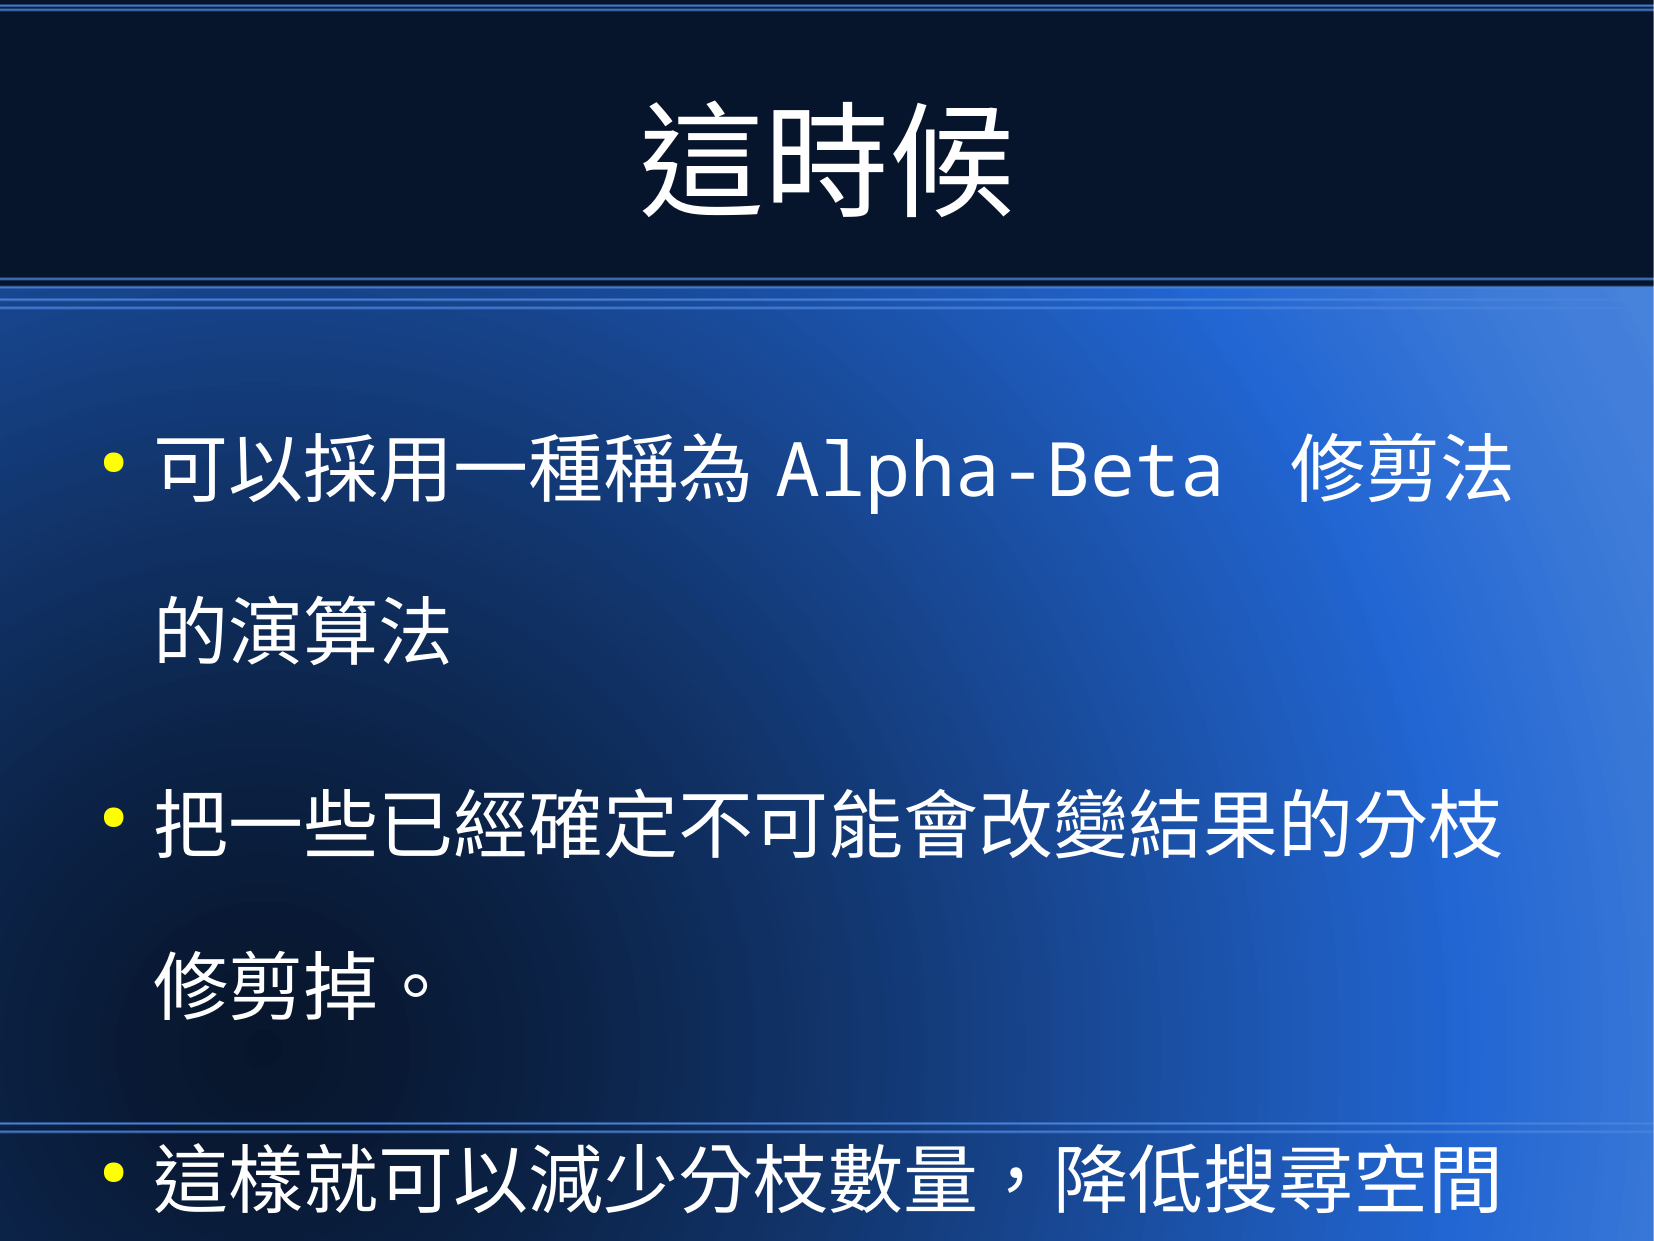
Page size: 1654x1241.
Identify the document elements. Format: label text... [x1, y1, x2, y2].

title 這時候 [82, 49, 1571, 257]
picture [0, 0, 1654, 1241]
list 可以採用一種稱為Alpha-Beta 修剪法的演算法 把一些已經確定不可能會改變結果的分枝修剪掉。 這樣就可以減少分枝數量，降低搜尋空間 [82, 355, 1571, 1241]
